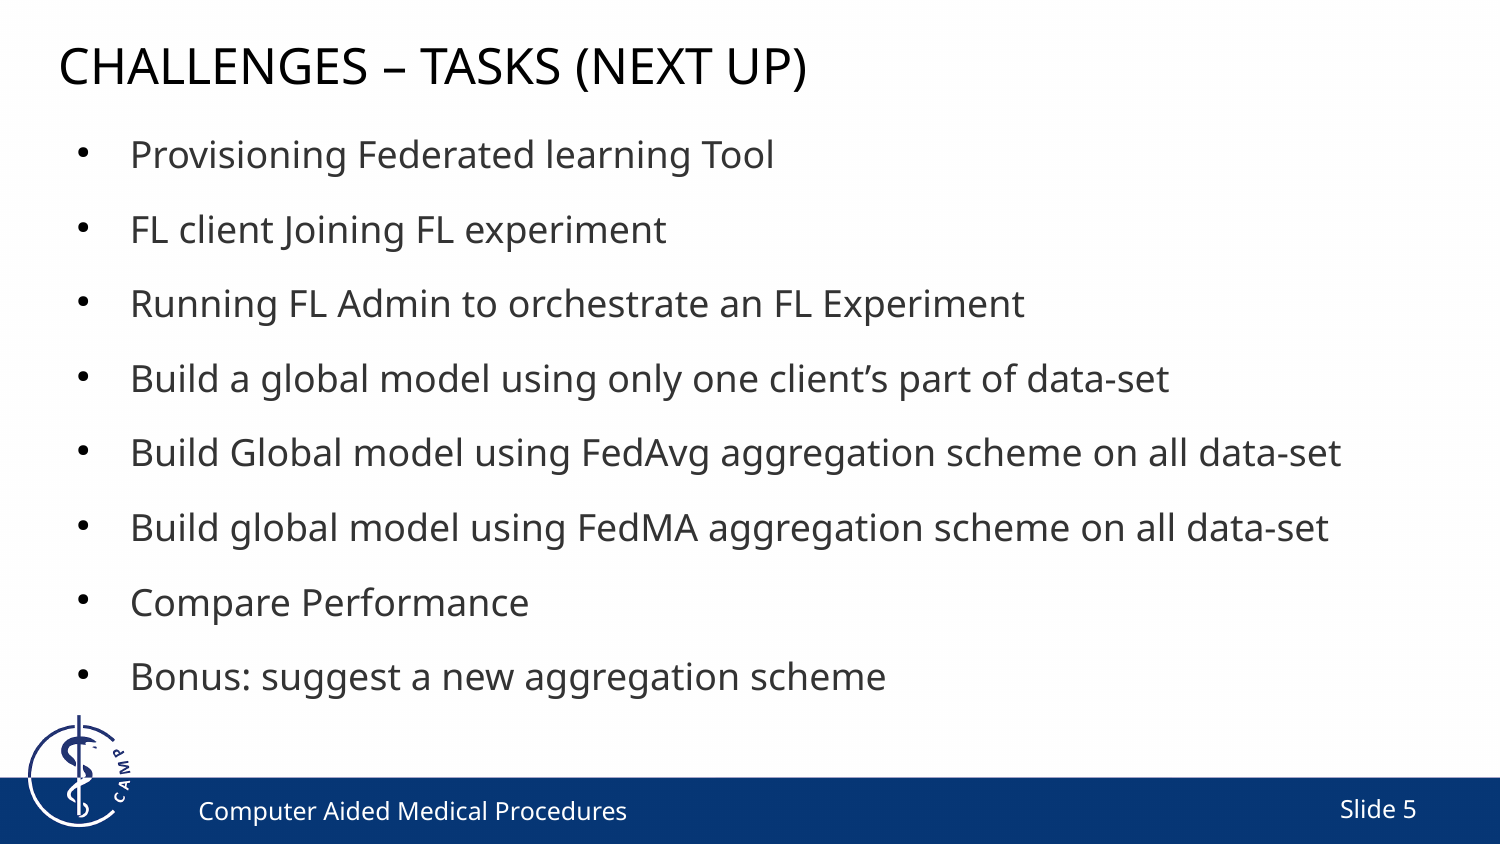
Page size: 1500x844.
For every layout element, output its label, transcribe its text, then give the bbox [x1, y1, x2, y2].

title CHALLENGES – TASKS (NEXT UP) [58, 28, 1438, 104]
list Provisioning Federated learning Tool FL client Joining FL experiment Running FL Admin to orchestrate an FL Experiment Build a global model using only one client’s part of data-set Build Global model using FedAvg aggregation scheme on all data-set Build global model using FedMA aggregation scheme on all data-set Compare Performance Bonus: suggest a new aggregation scheme [58, 131, 1441, 760]
text_box Computer Aided Medical Procedures [183, 778, 800, 844]
picture [0, 0, 1500, 844]
text_box Slide <number> [1325, 778, 1500, 844]
